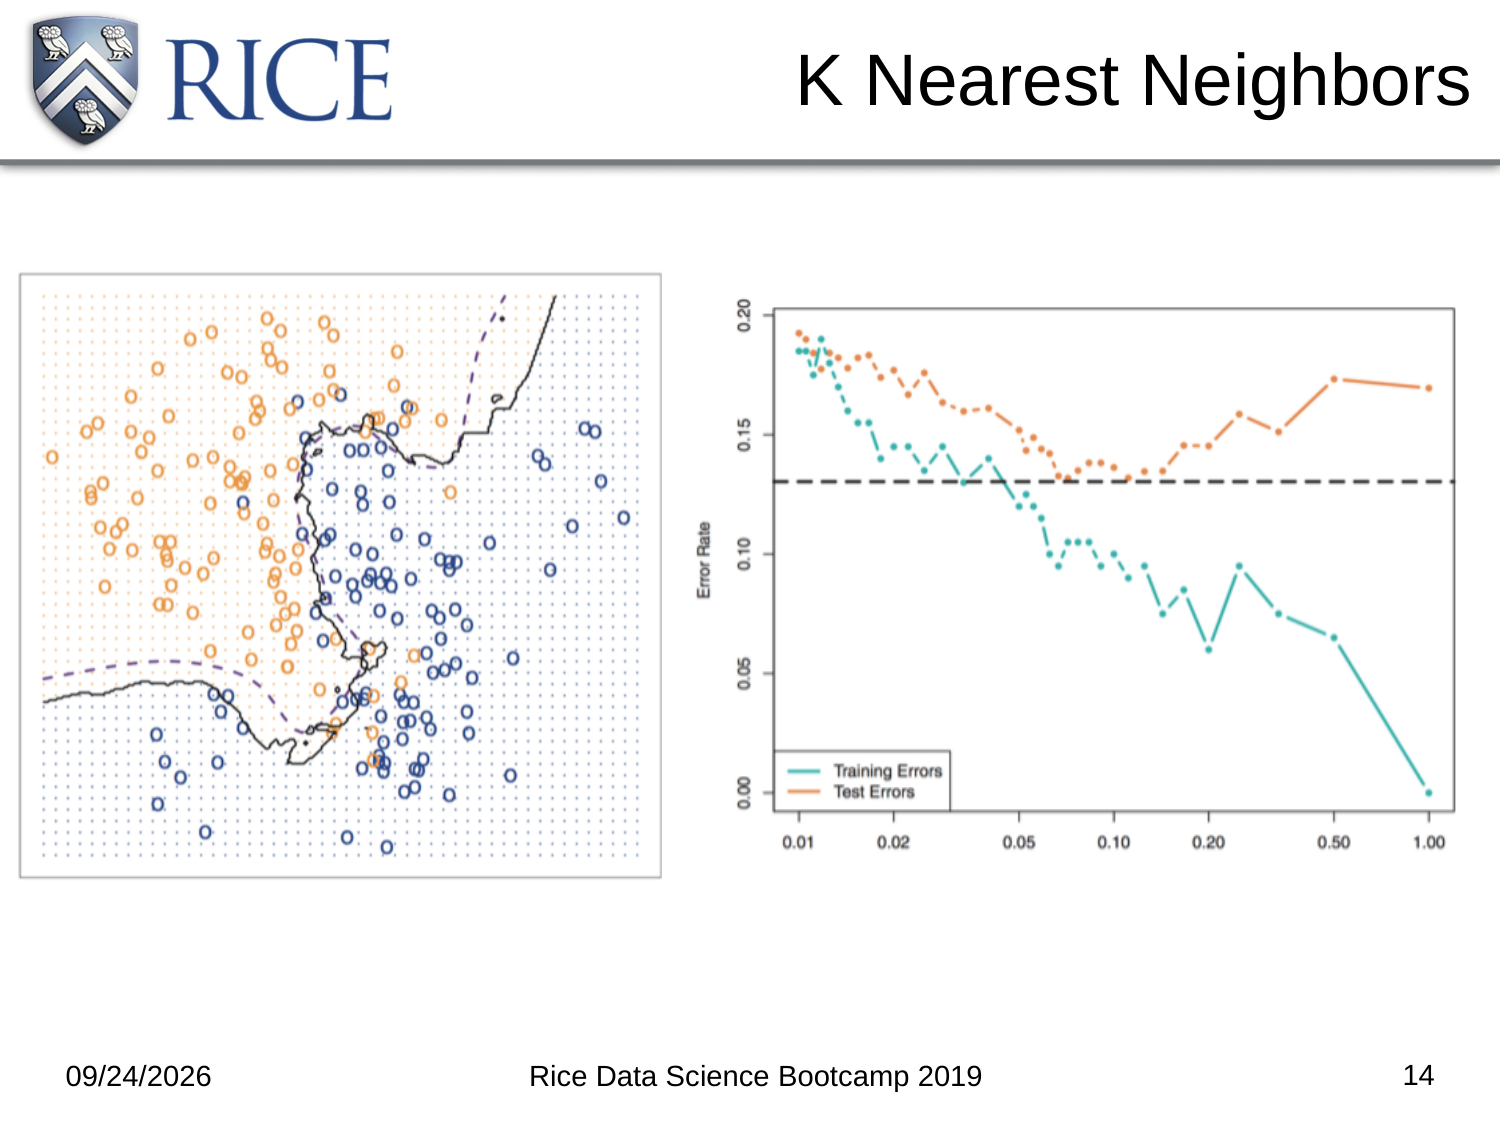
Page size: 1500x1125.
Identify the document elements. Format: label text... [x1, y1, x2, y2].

footer Rice Data Science Bootcamp 2019 [425, 1050, 1088, 1100]
title K Nearest Neighbors [425, 1, 1488, 152]
slide_number <number> [1137, 1048, 1450, 1099]
slide_number 08/13/2019 [50, 1050, 364, 1100]
picture [0, 0, 1500, 1125]
